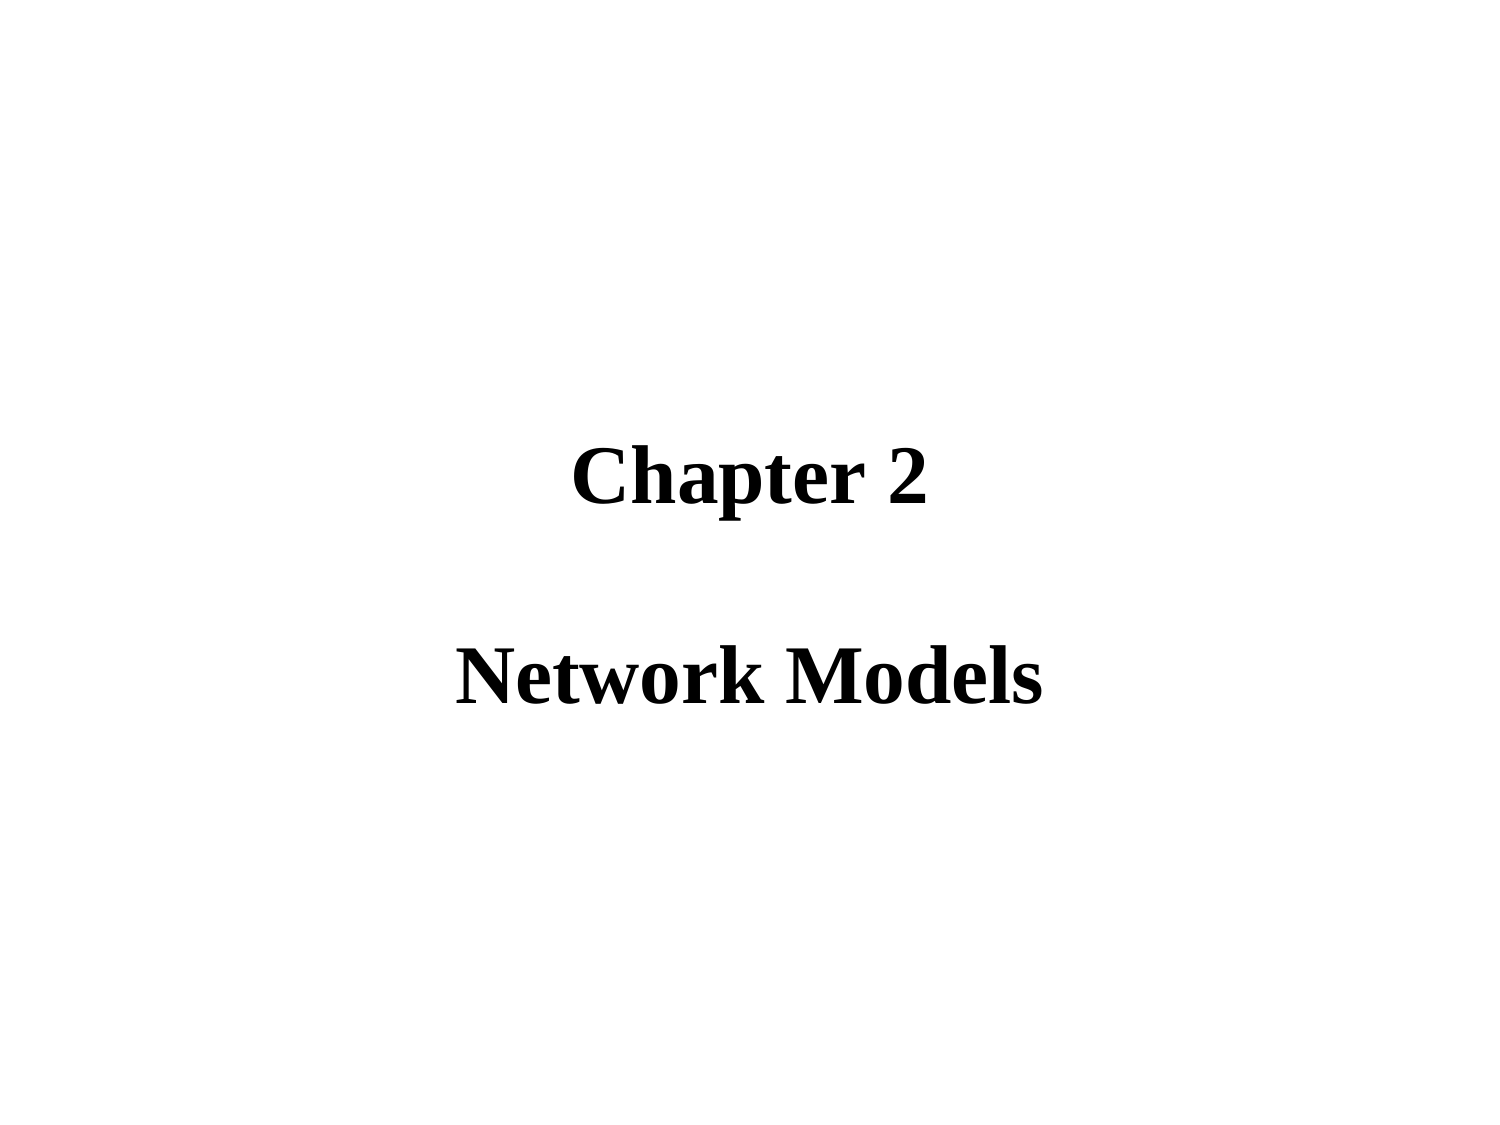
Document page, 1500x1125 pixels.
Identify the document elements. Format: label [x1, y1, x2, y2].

list [103, 59, 1397, 1014]
